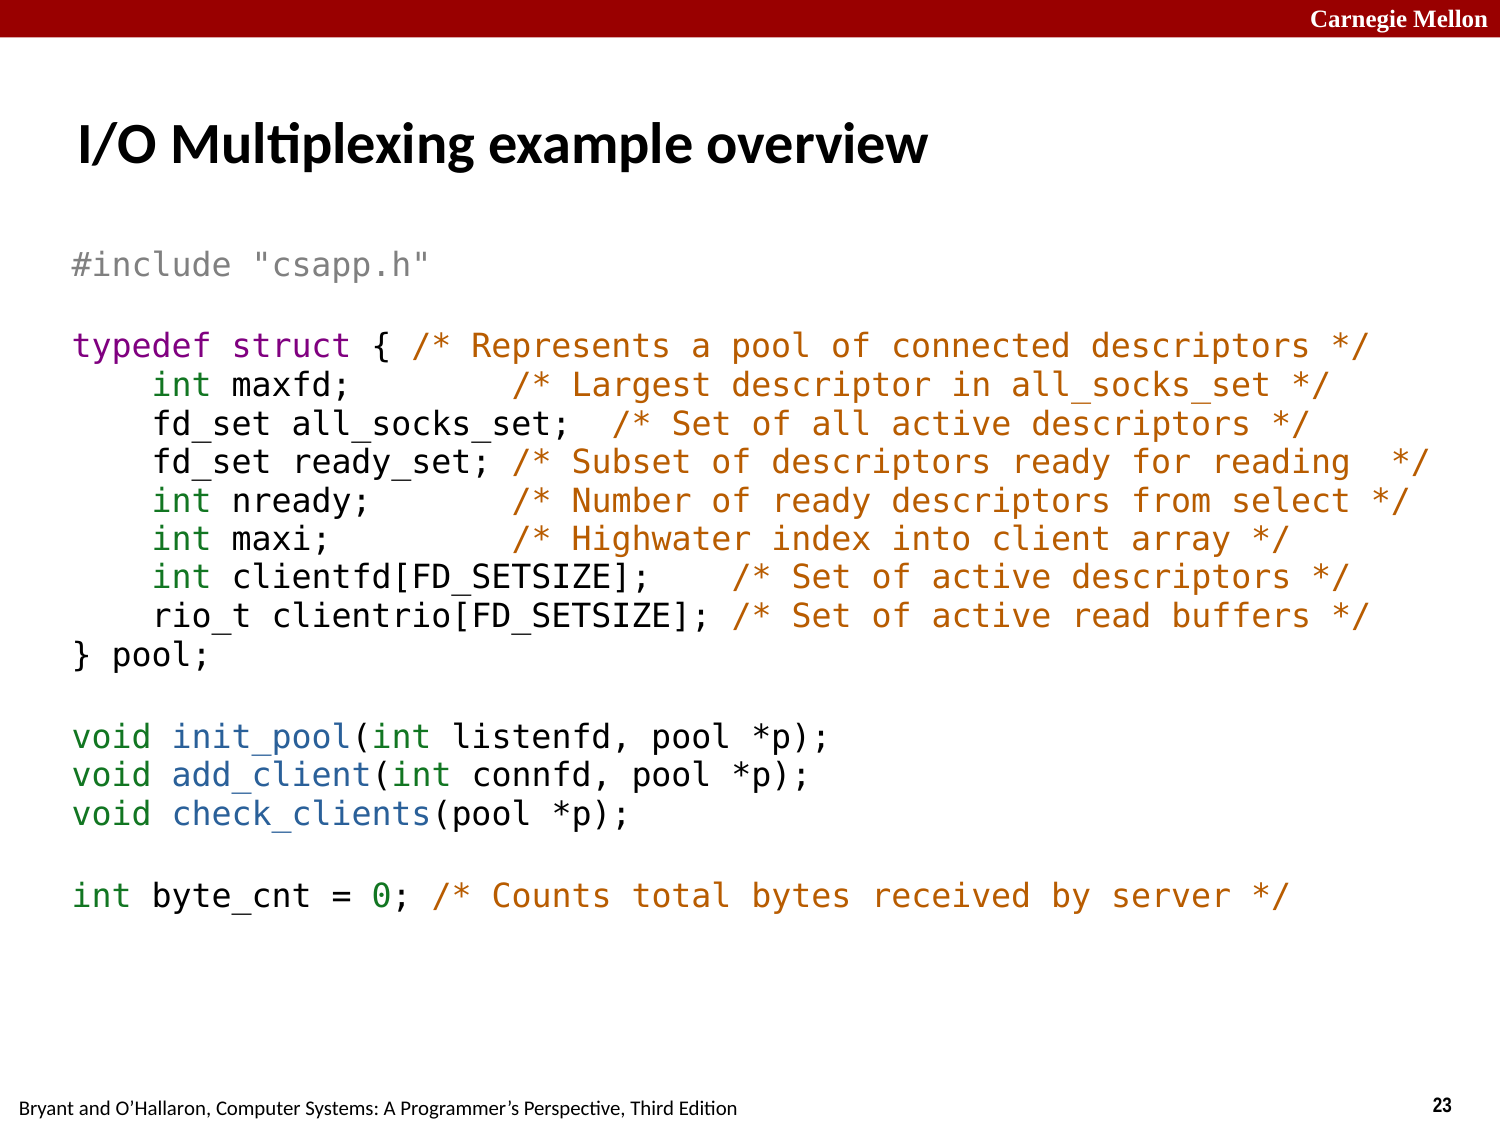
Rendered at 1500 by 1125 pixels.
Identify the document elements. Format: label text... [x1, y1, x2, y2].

text_box #include "csapp.h" typedef struct { /* Represents a pool of connected descriptors */ int maxfd; /* Largest descriptor in all_socks_set */ fd_set all_socks_set; /* Set of all active descriptors */ fd_set ready_set; /* Subset of descriptors ready for reading */ int nready; /* Number of ready descriptors from select */ int maxi; /* Highwater index into client array */ int clientfd[FD_SETSIZE]; /* Set of active descriptors */ rio_t clientrio[FD_SETSIZE]; /* Set of active read buffers */ } pool; void init_pool(int listenfd, pool *p); void add_client(int connfd, pool *p); void check_clients(pool *p); int byte_cnt = 0; /* Counts total bytes received by server */ [56, 237, 1471, 1015]
title I/O Multiplexing example overview [62, 93, 1337, 188]
